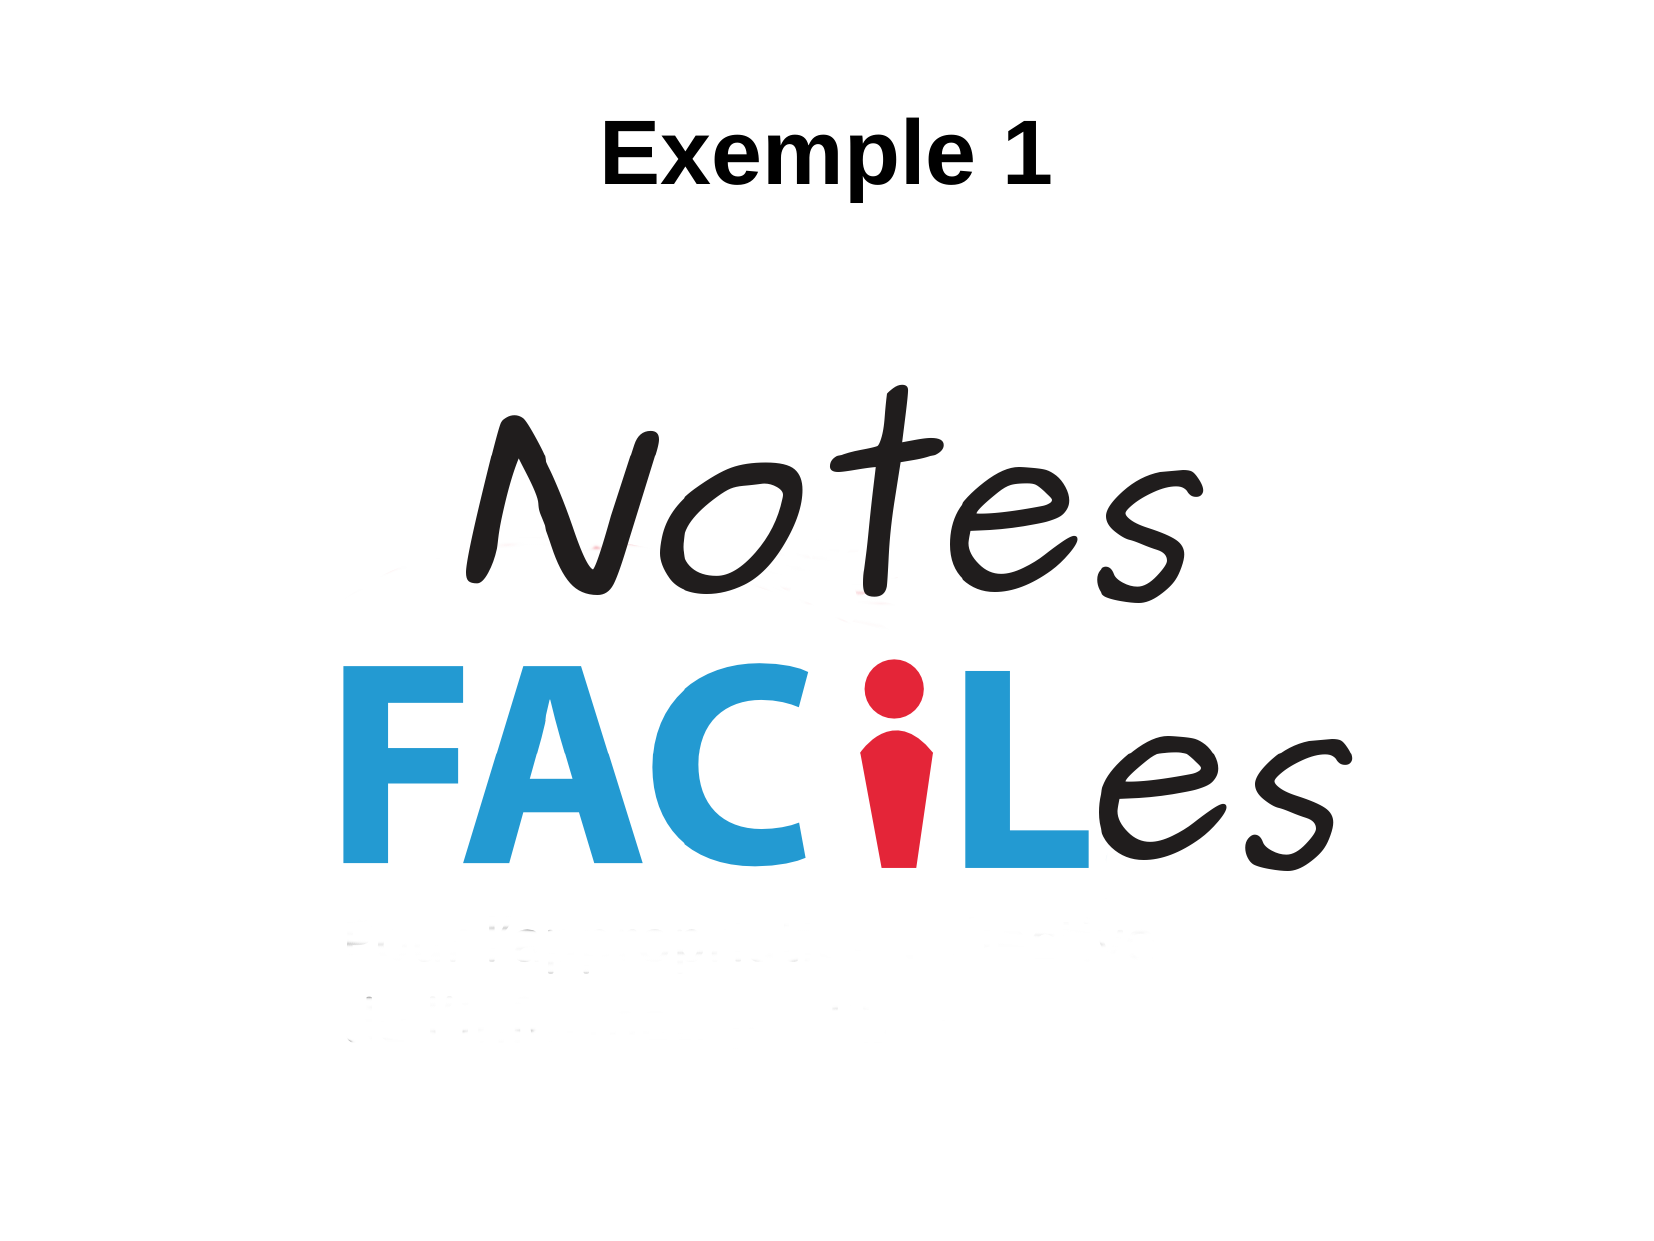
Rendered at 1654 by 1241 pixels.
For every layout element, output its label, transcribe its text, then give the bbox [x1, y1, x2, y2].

title Exemple 1 [82, 49, 1571, 257]
picture [129, 307, 1519, 1052]
